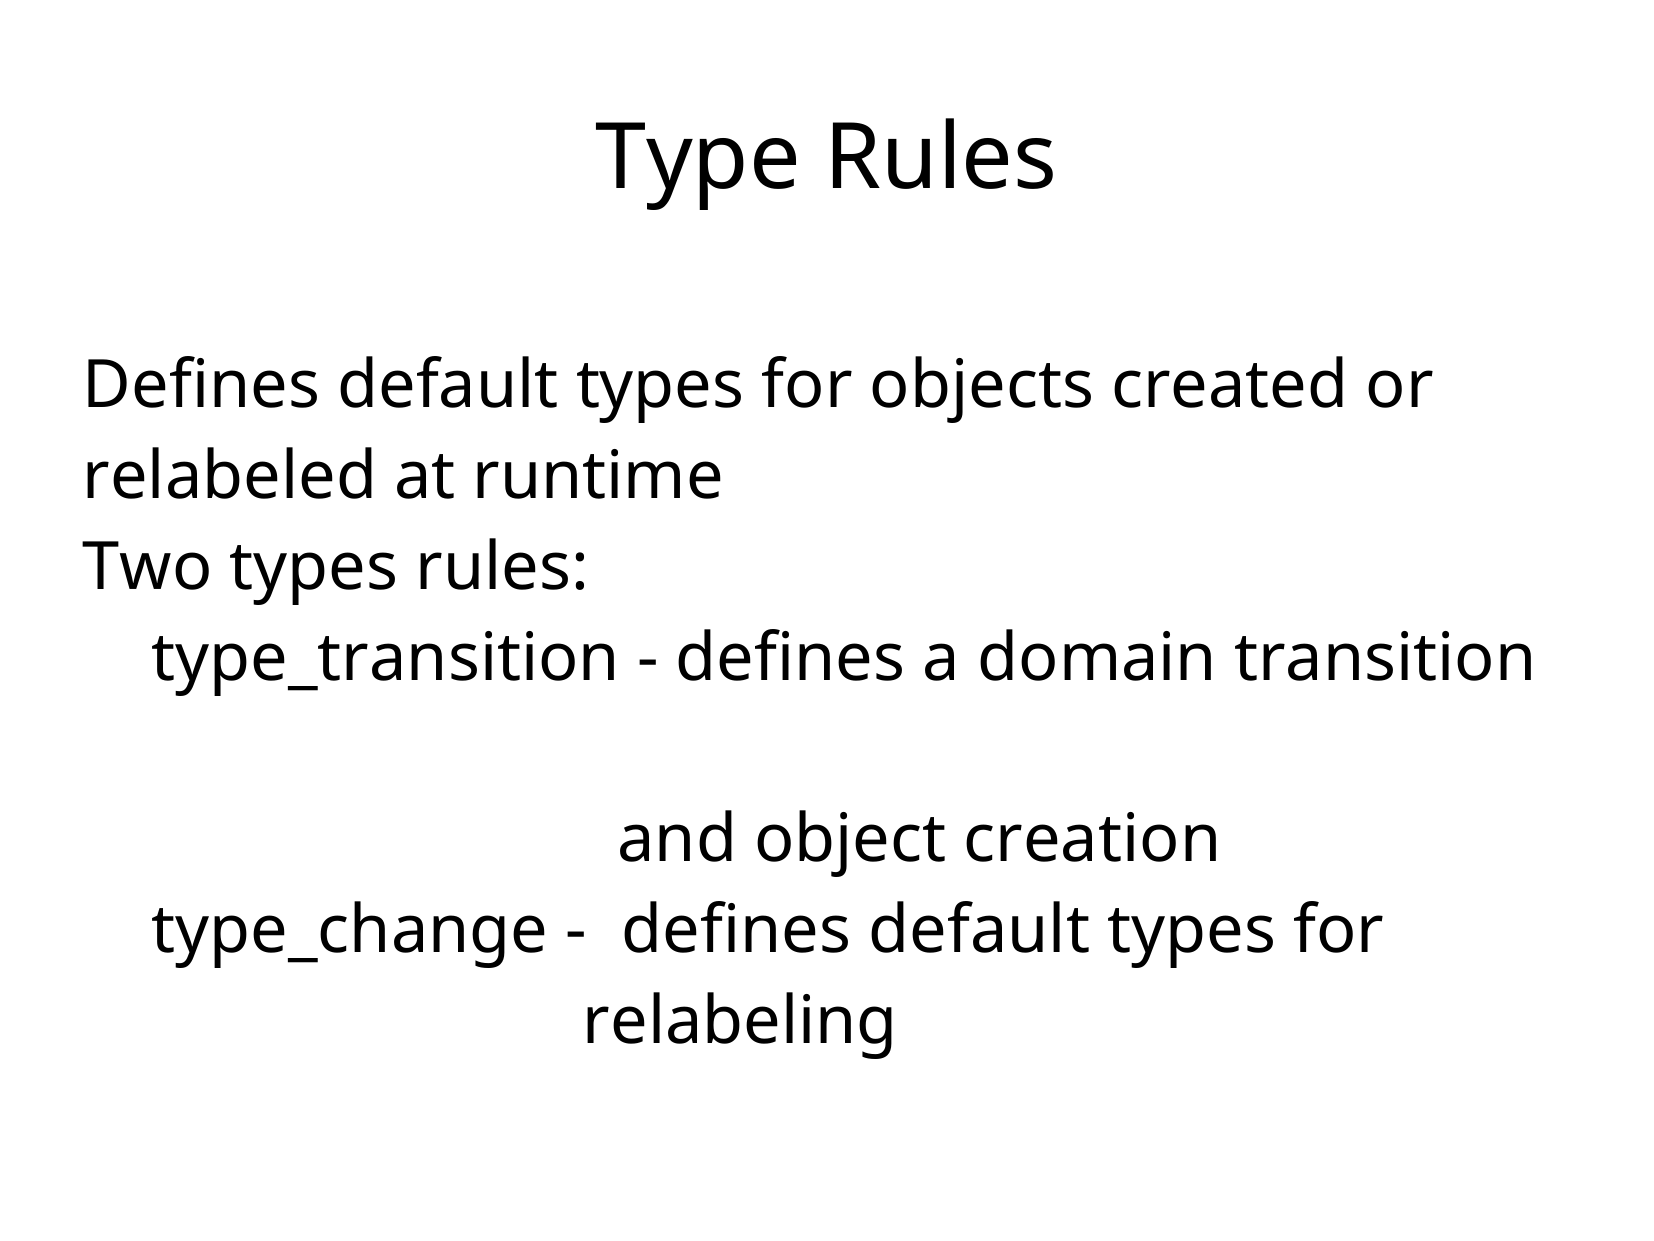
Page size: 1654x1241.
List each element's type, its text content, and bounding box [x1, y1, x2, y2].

subtitle Defines default types for objects created or relabeled at runtime Two types rules: type_transition - defines a domain transition and object creation type_change - defines default types for relabeling [82, 297, 1571, 1102]
title Type Rules [82, 56, 1571, 250]
